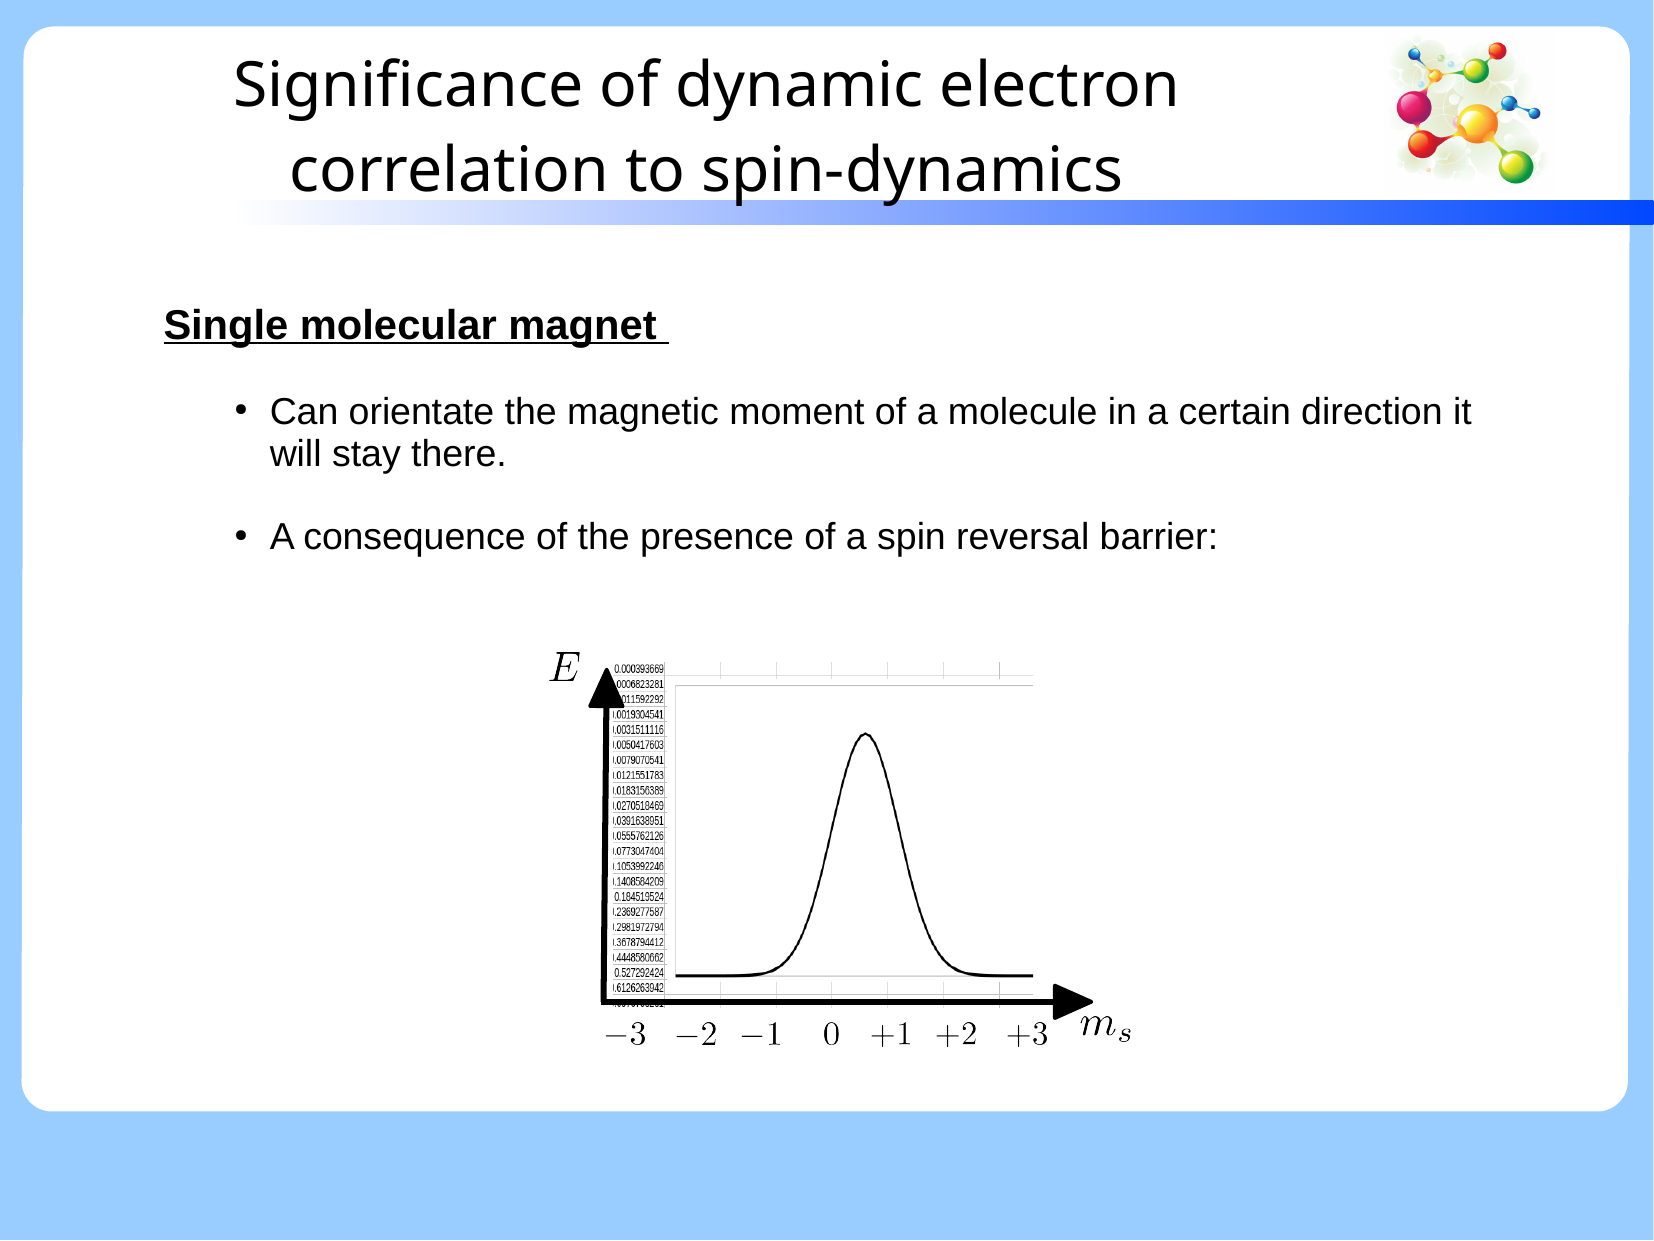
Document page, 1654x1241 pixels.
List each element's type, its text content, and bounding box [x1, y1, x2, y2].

picture [549, 652, 580, 681]
text_box Single molecular magnet Can orientate the magnetic moment of a molecule in a certain direction it will stay there. A consequence of the presence of a spin reversal barrier: [113, 252, 1546, 1241]
picture [871, 1022, 910, 1047]
table_cell [956, 201, 961, 224]
picture [1007, 1022, 1047, 1047]
picture [824, 1022, 839, 1045]
picture [936, 1022, 976, 1047]
picture [1382, 29, 1556, 195]
title Significance of dynamic electron correlation to spin-dynamics [82, 49, 1332, 201]
picture [1080, 1016, 1131, 1042]
picture [613, 662, 1034, 999]
picture [676, 1022, 716, 1045]
picture [741, 1022, 780, 1045]
picture [605, 1022, 645, 1045]
table_cell [873, 201, 877, 224]
